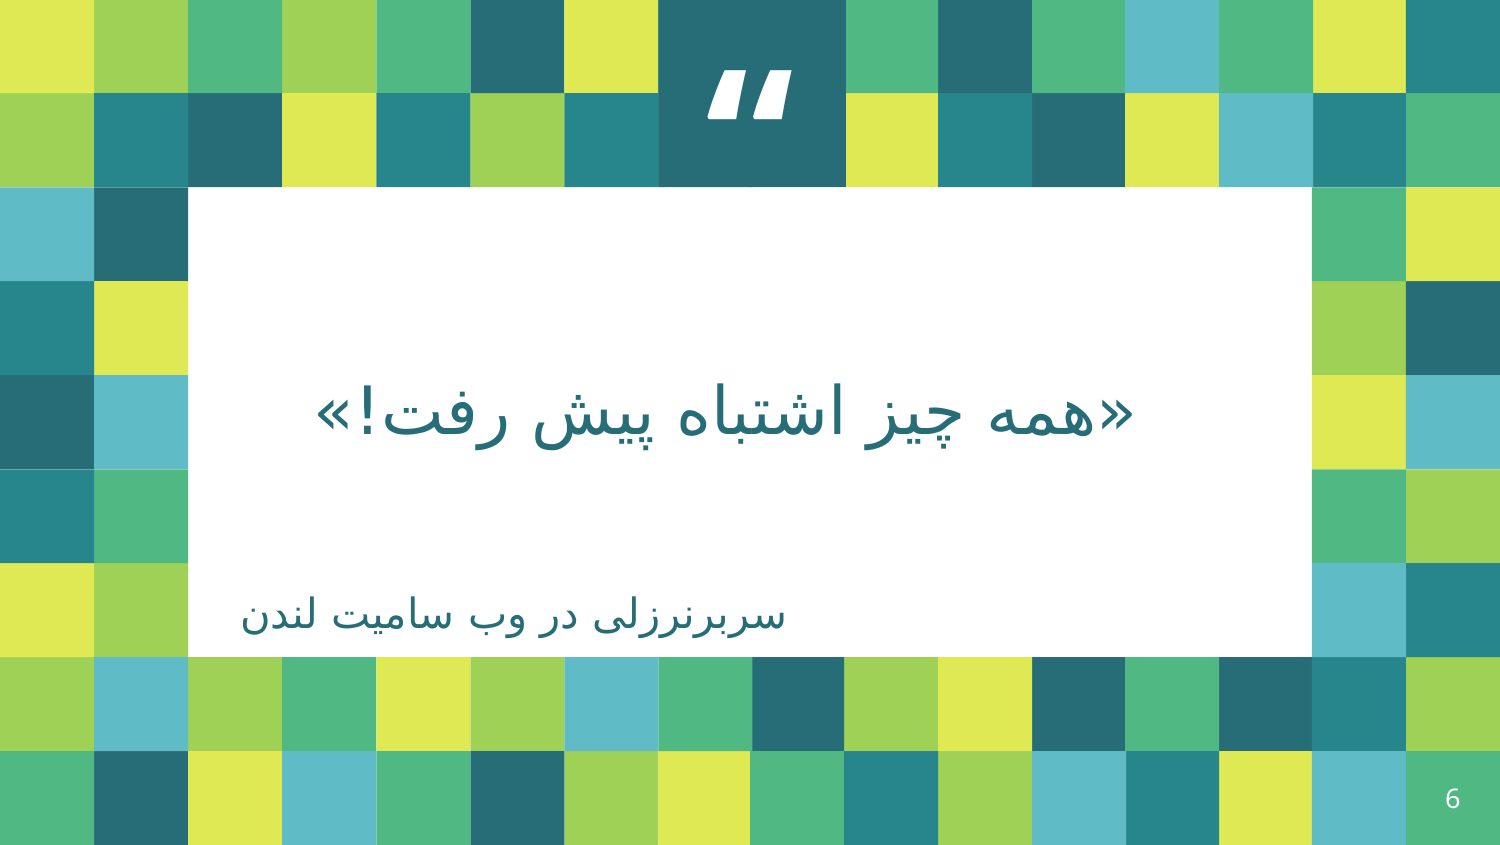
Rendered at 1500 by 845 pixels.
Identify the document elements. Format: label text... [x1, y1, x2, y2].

list «همه چیز اشتباه پیش رفت!» سربرنرزلی در وب سامیت لندن [225, 359, 1227, 646]
slide_number 6 [1405, 750, 1500, 845]
